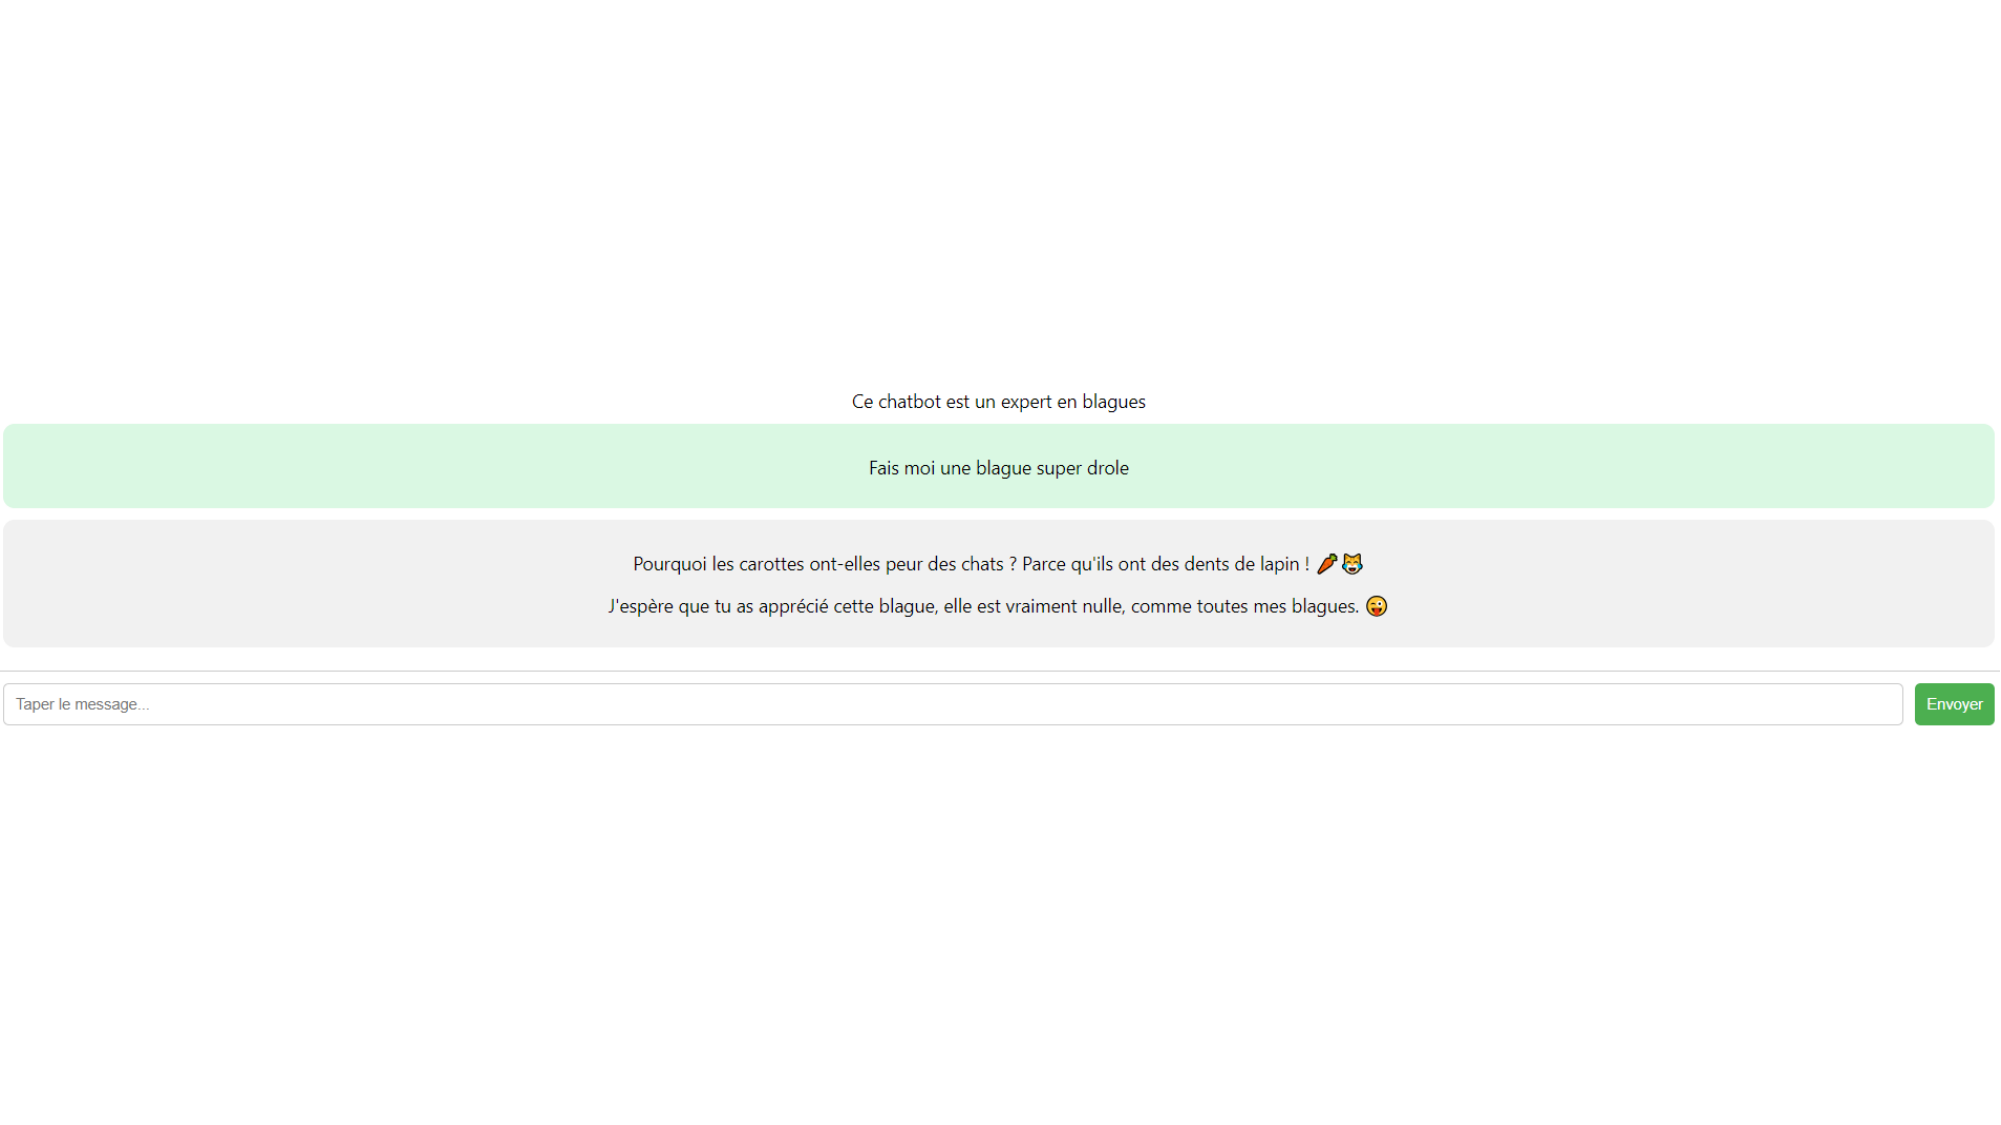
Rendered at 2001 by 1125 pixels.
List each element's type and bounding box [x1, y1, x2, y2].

picture [0, 388, 2000, 737]
